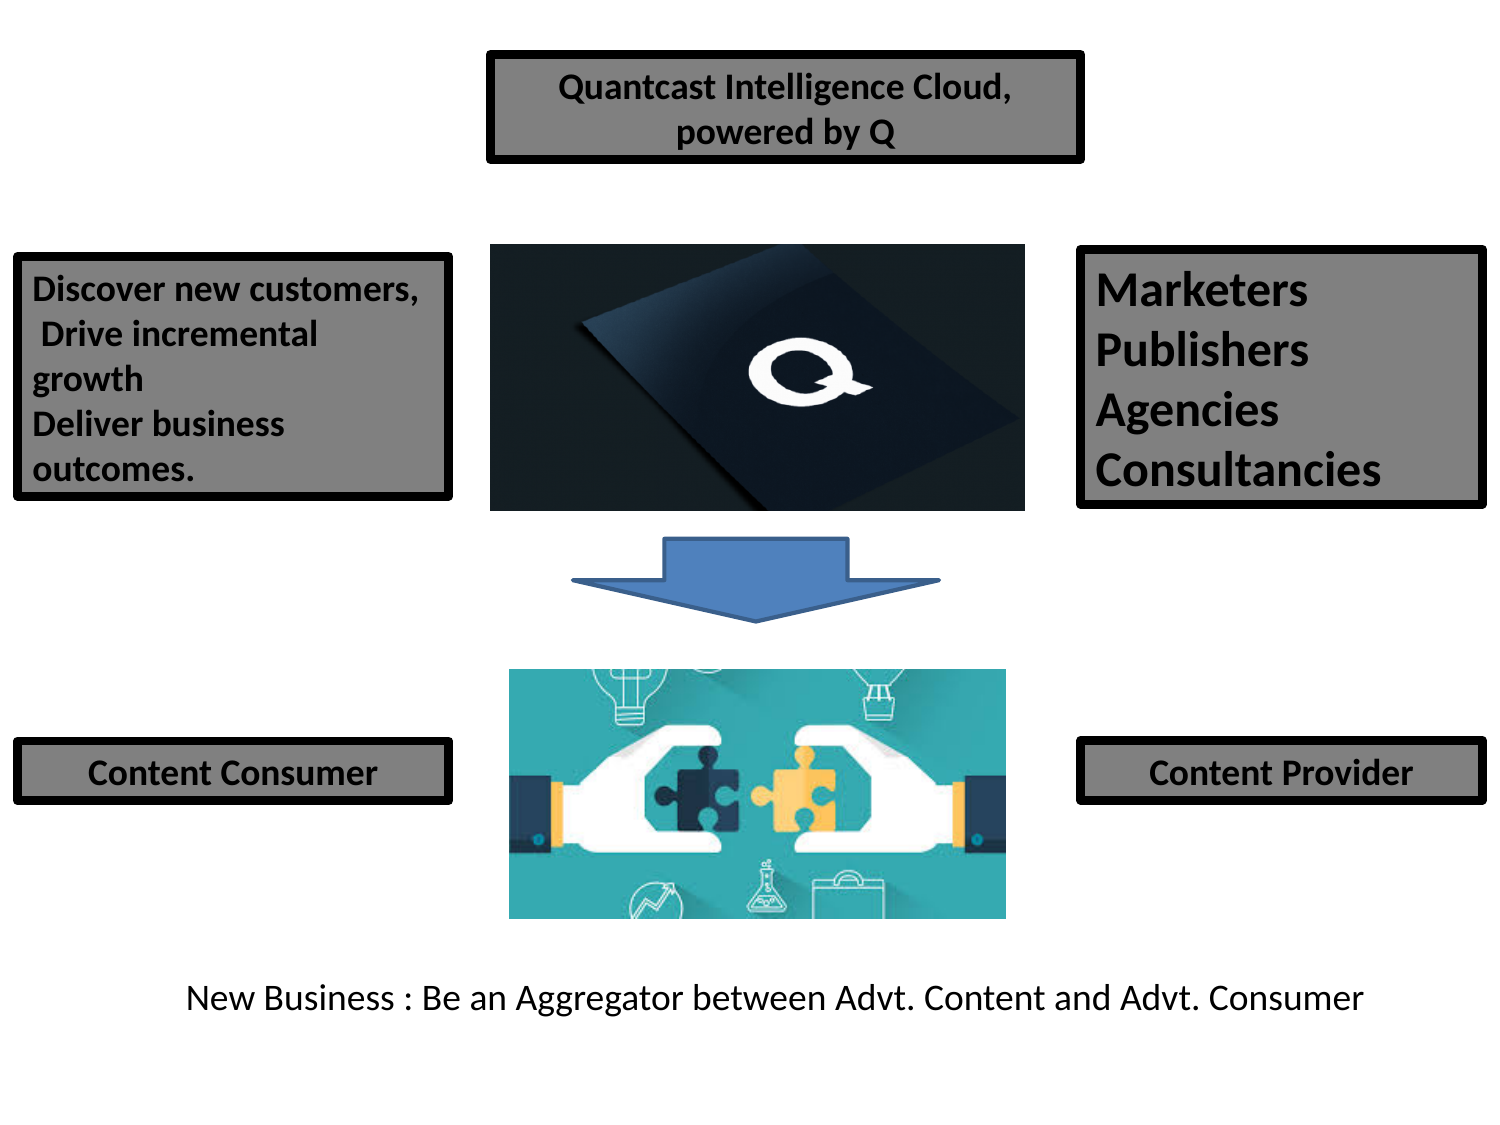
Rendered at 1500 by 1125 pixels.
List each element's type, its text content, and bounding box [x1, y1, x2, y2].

text_box Content Consumer [17, 741, 449, 801]
text_box [572, 538, 940, 622]
text_box Content Provider [1080, 740, 1483, 801]
picture [490, 244, 1025, 511]
text_box Discover new customers, Drive incremental growth Deliver business outcomes. [17, 256, 449, 497]
text_box New Business : Be an Aggregator between Advt. Content and Advt. Consumer [171, 965, 1435, 1025]
picture [509, 669, 1006, 919]
text_box Quantcast Intelligence Cloud, powered by Q [490, 54, 1081, 160]
text_box Marketers Publishers Agencies Consultancies [1080, 249, 1483, 505]
